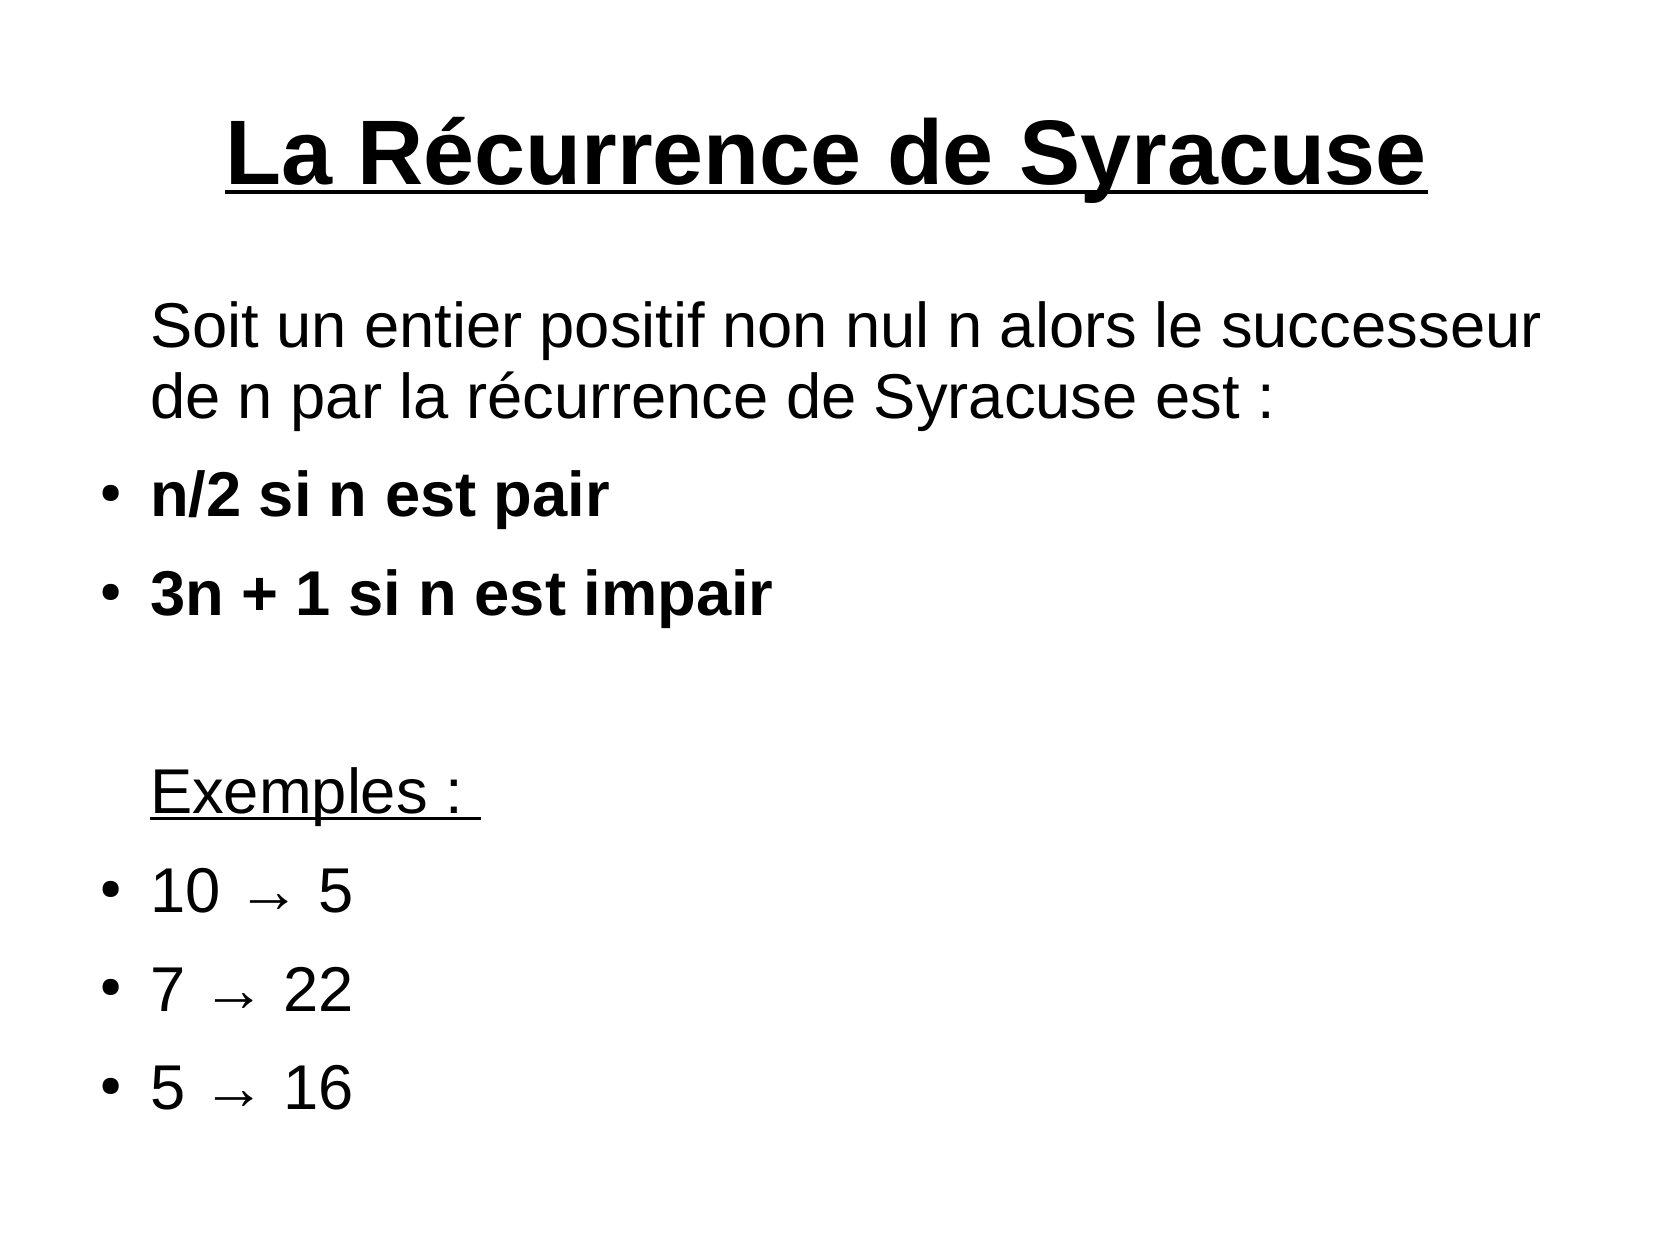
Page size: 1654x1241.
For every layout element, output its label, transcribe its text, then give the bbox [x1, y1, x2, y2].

title La Récurrence de Syracuse [82, 49, 1571, 257]
list Soit un entier positif non nul n alors le successeur de n par la récurrence de Syracuse est : n/2 si n est pair 3n + 1 si n est impair Exemples : 10 → 5 7 → 22 5 → 16 [82, 290, 1571, 1141]
